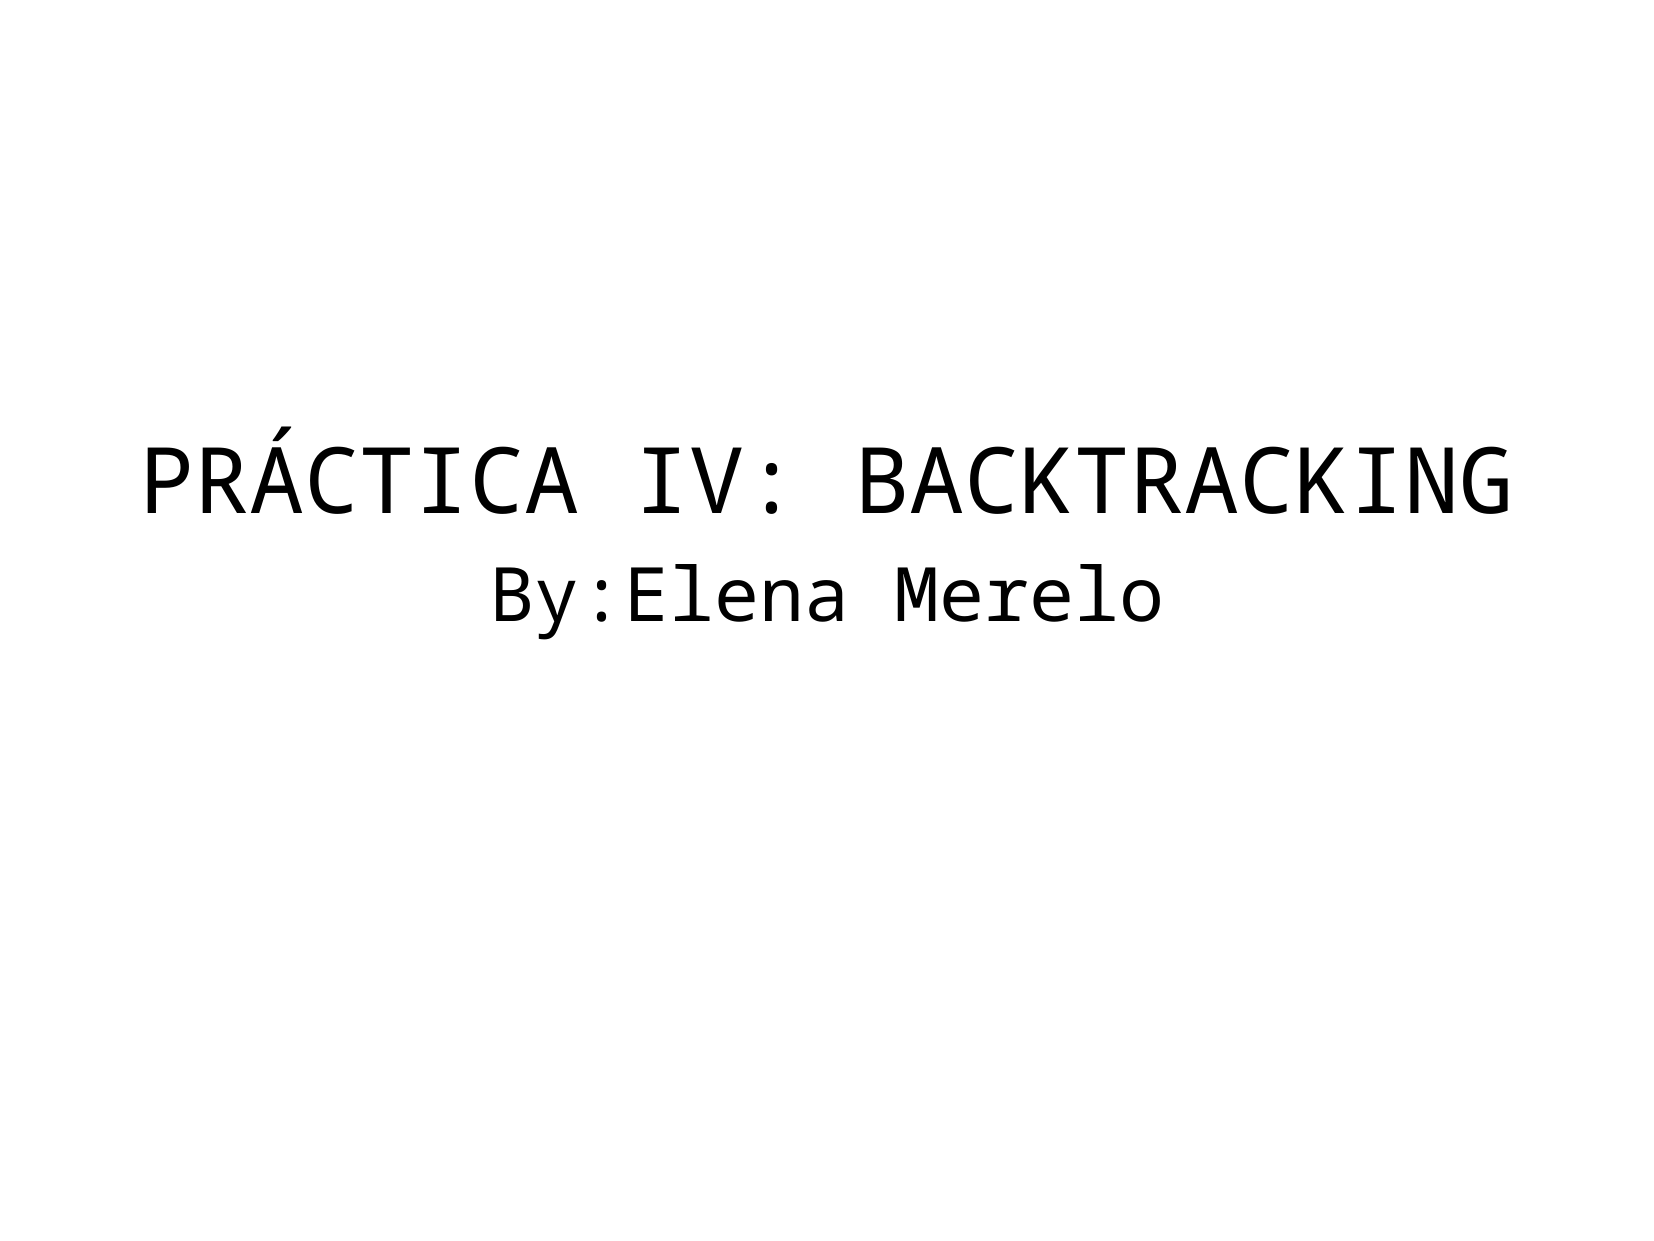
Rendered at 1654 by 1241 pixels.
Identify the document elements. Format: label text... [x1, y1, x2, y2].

subtitle PRÁCTICA IV: BACKTRACKING By:Elena Merelo [82, 49, 1571, 1010]
